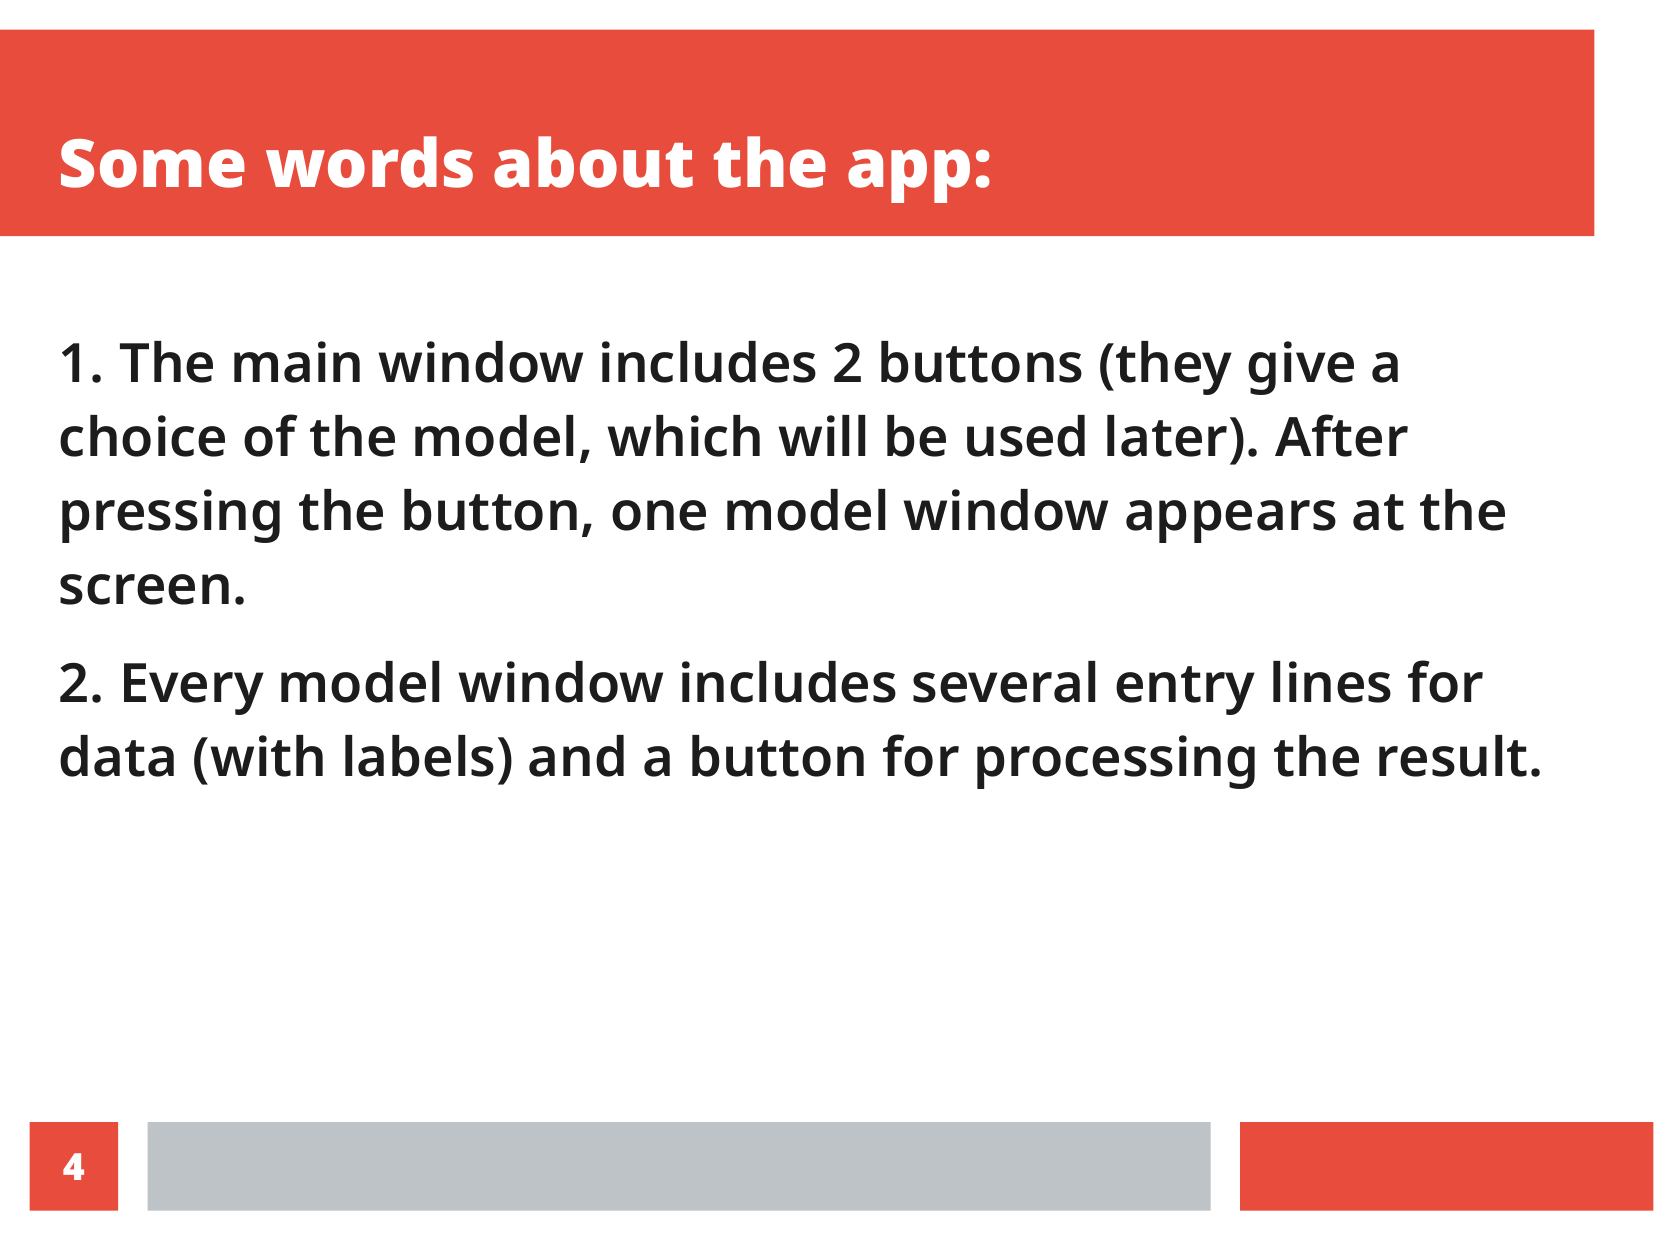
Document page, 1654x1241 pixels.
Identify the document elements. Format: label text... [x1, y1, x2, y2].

list 1. The main window includes 2 buttons (they give a choice of the model, which will be used later). After pressing the button, one model window appears at the screen. 2. Every model window includes several entry lines for data (with labels) and a button for processing the result. [59, 324, 1565, 1093]
title Some words about the app: [59, 59, 1595, 207]
